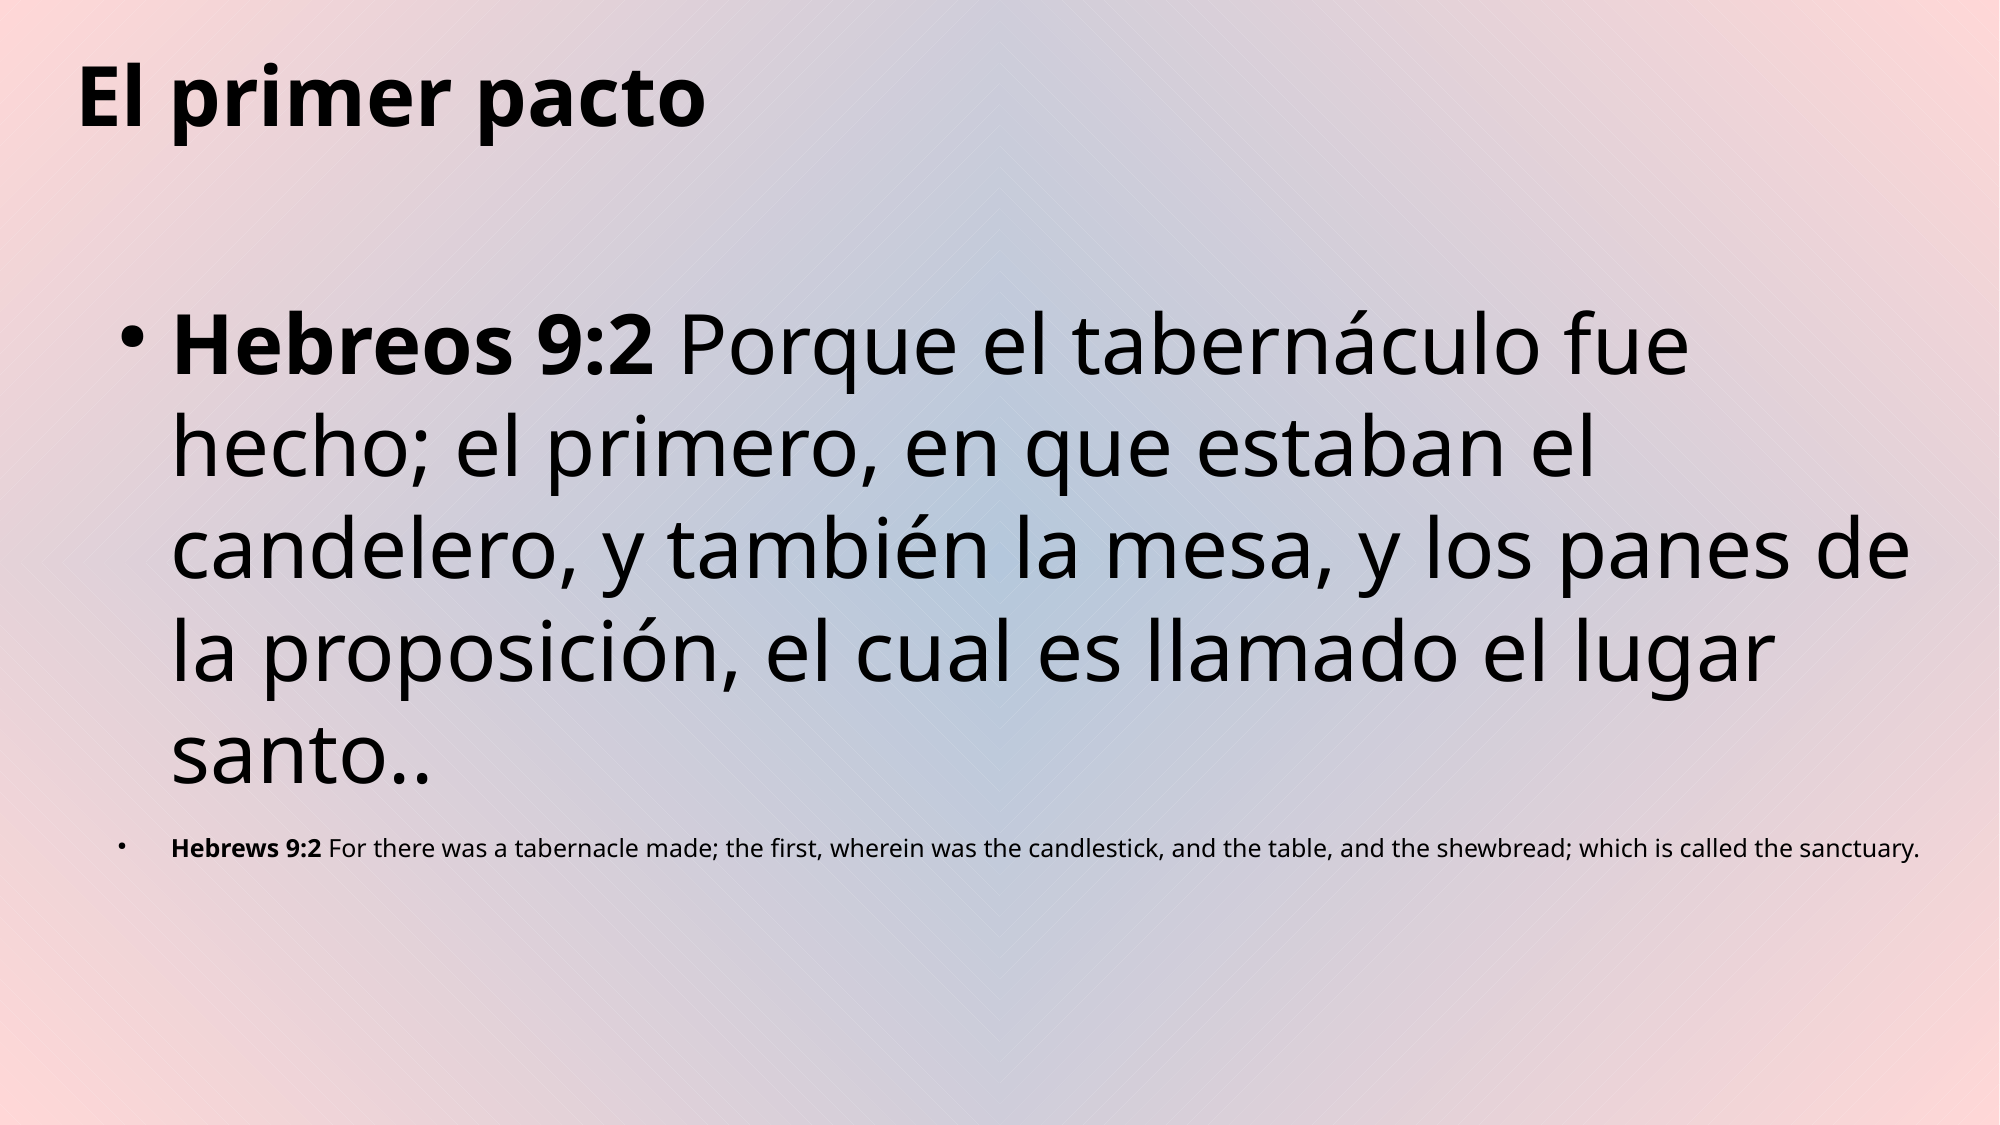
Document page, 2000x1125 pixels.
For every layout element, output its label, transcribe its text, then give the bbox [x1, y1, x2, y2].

list Hebreos 9:2 Porque el tabernáculo fue hecho; el primero, en que estaban el candelero, y también la mesa, y los panes de la proposición, el cual es llamado el lugar santo.. Hebrews 9:2 For there was a tabernacle made; the first, wherein was the candlestick, and the table, and the shewbread; which is called the sanctuary. [99, 149, 1950, 1013]
title El primer pacto [74, 35, 1950, 153]
